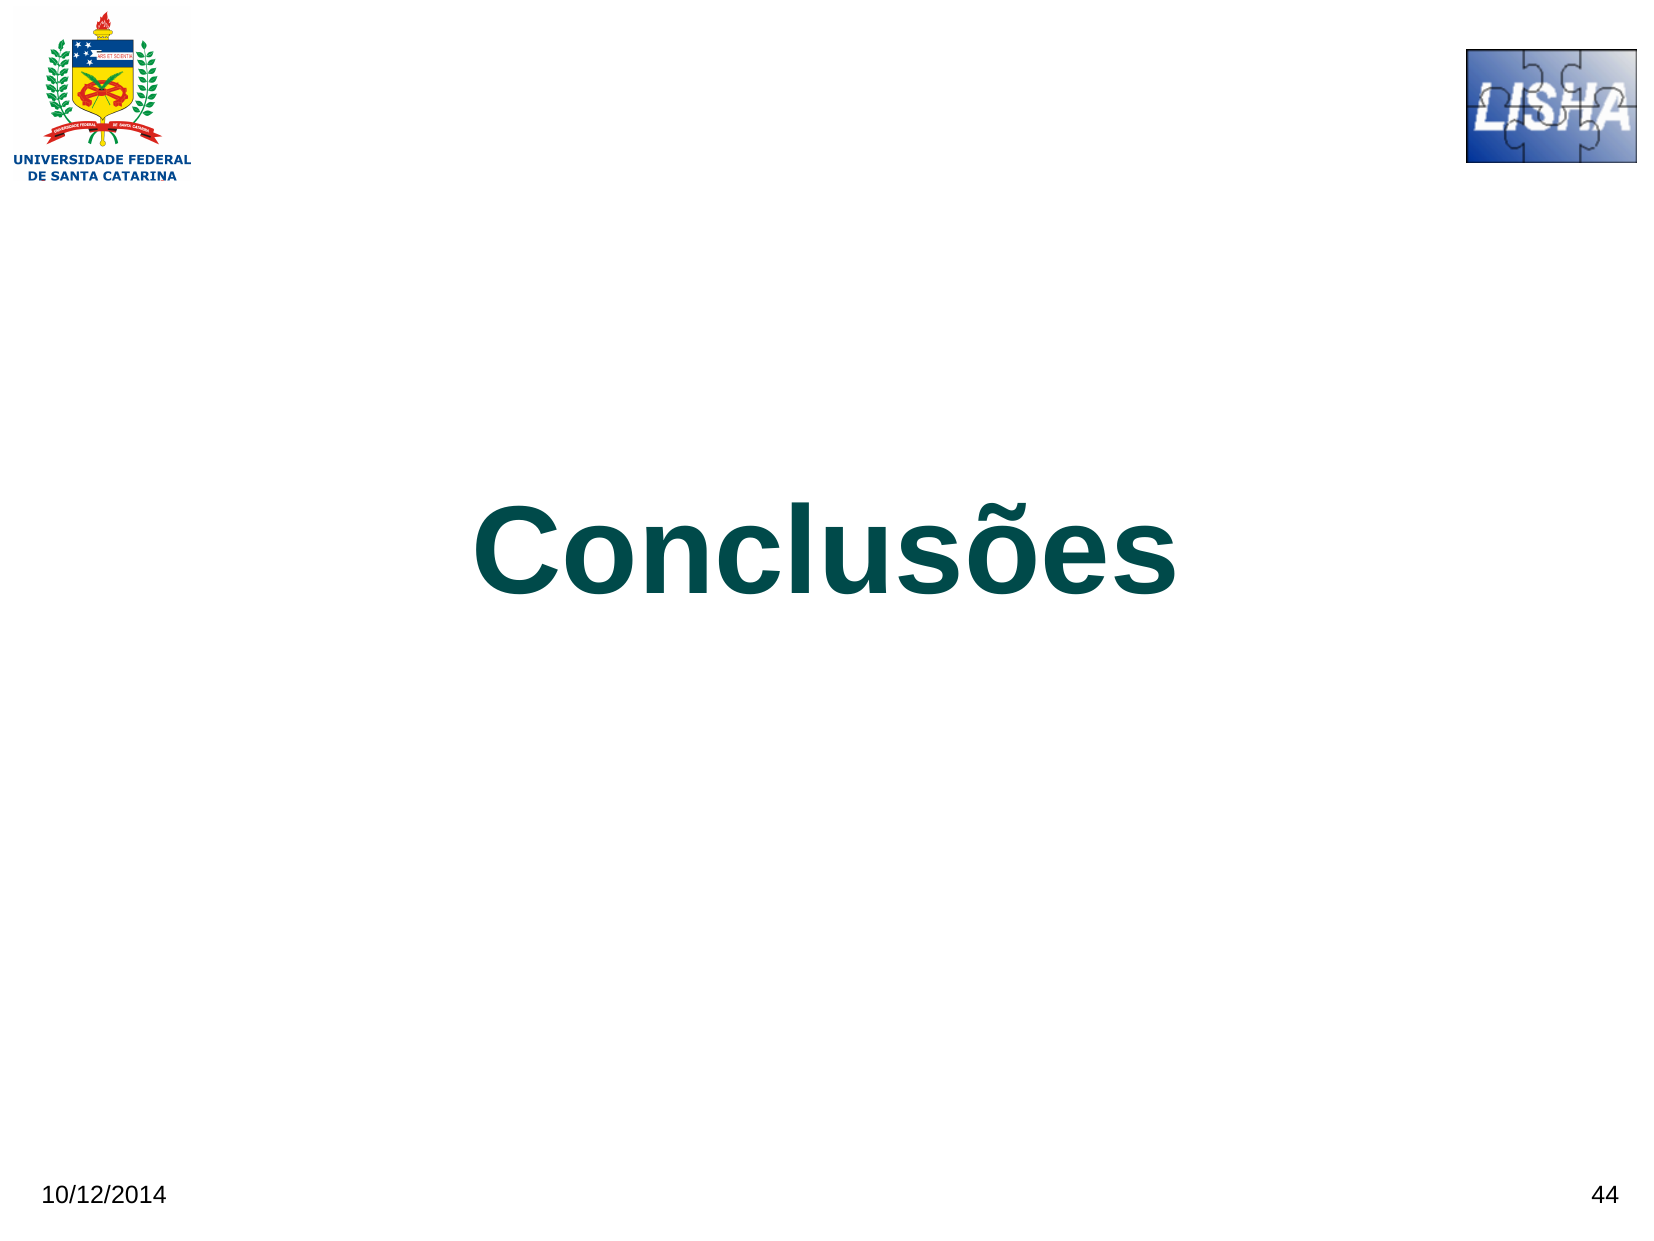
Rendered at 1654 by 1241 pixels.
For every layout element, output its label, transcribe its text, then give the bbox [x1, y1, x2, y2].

picture [1466, 49, 1637, 163]
title Conclusões [190, 479, 1461, 641]
picture [13, 6, 191, 181]
